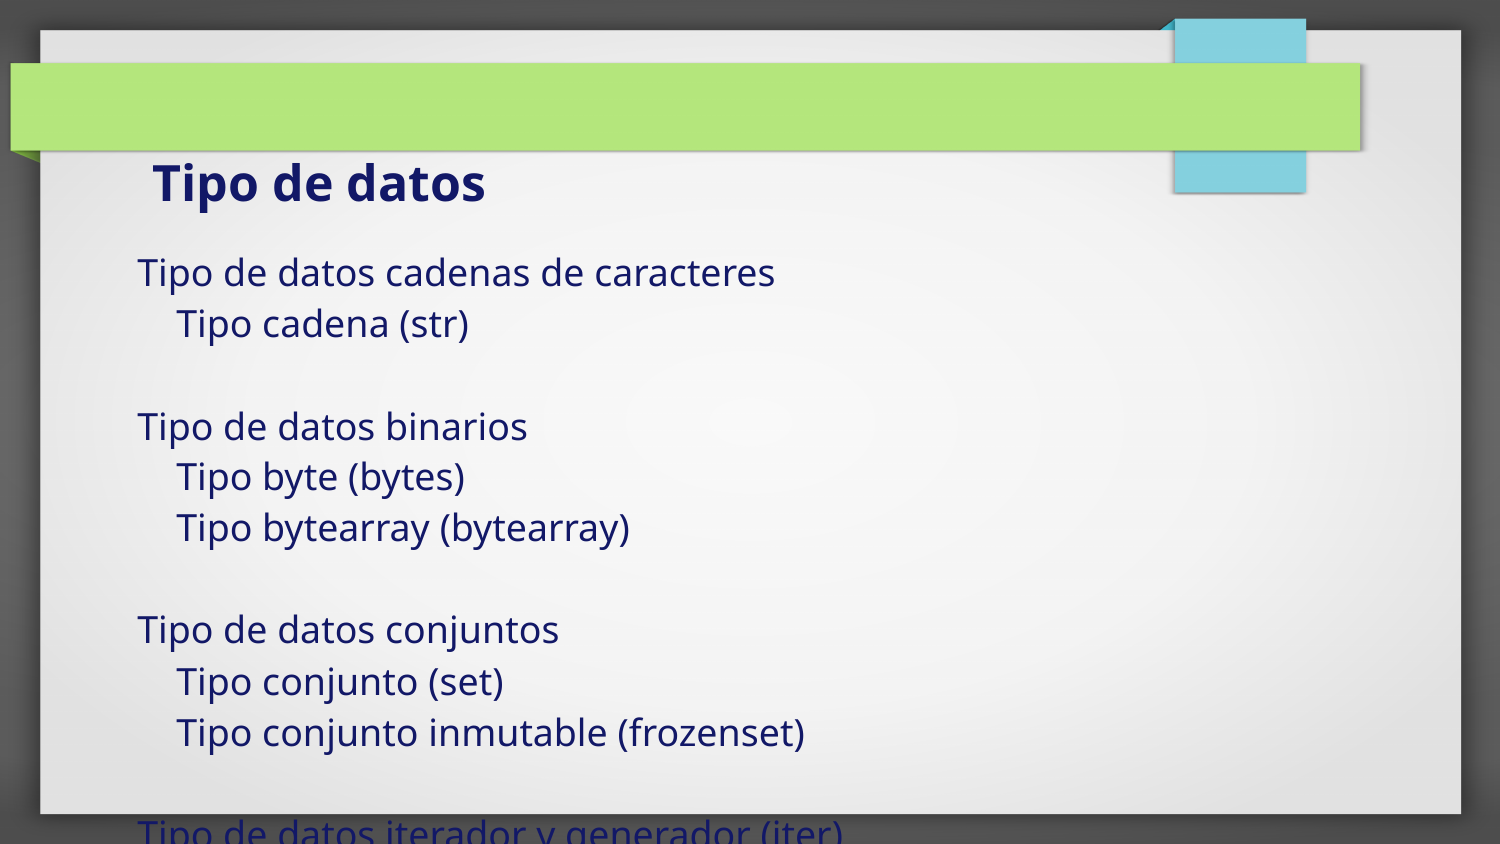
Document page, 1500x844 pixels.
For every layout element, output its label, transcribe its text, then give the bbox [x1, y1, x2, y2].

picture [0, 0, 1500, 844]
list Tipo de datos cadenas de caracteres Tipo cadena (str) Tipo de datos binarios Tipo byte (bytes) Tipo bytearray (bytearray) Tipo de datos conjuntos Tipo conjunto (set) Tipo conjunto inmutable (frozenset) Tipo de datos iterador y generador (iter) Tipo de datos mapas o diccionario (dict) [137, 246, 1099, 844]
title Tipo de datos [137, 146, 1011, 227]
